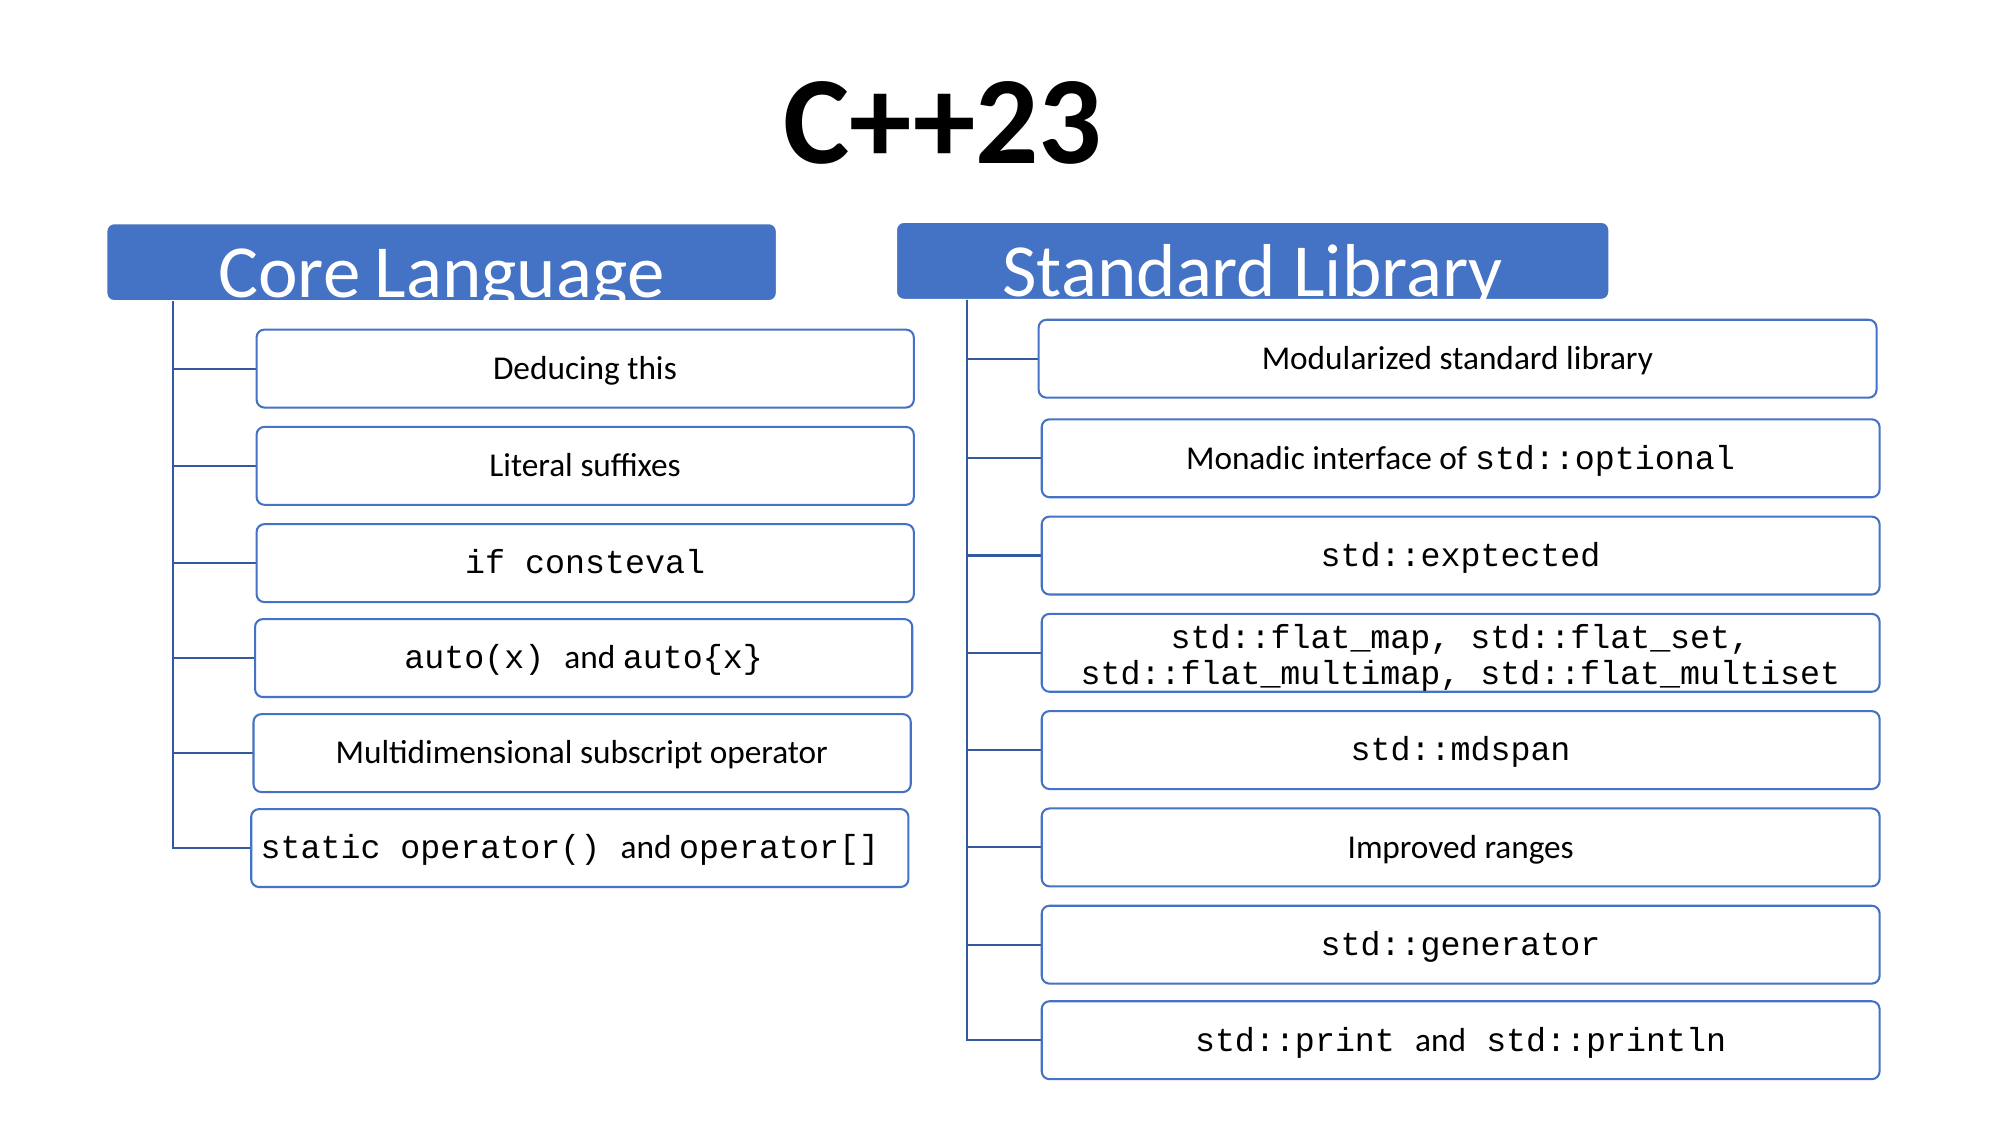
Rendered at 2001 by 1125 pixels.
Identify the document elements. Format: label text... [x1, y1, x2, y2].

text_box Modularized standard library [1038, 319, 1877, 398]
text_box if consteval [256, 524, 914, 603]
text_box std::generator [1041, 905, 1880, 984]
text_box auto(x) and auto{x} [255, 619, 913, 698]
text_box Core Language [106, 223, 777, 302]
text_box std::mdspan [1041, 711, 1880, 790]
text_box Deducing this [256, 329, 914, 408]
text_box std::print and std::println [1041, 1001, 1880, 1080]
text_box static operator() and operator[] [251, 809, 909, 888]
text_box Standard Library [896, 221, 1610, 300]
text_box C++23 [768, 31, 1390, 198]
text_box Improved ranges [1041, 808, 1880, 887]
text_box Literal suffixes [256, 426, 914, 505]
text_box Monadic interface of std::optional [1041, 419, 1880, 498]
text_box std::flat_map, std::flat_set, std::flat_multimap, std::flat_multiset [1041, 613, 1880, 692]
text_box Multidimensional subscript operator [253, 714, 911, 793]
text_box std::exptected [1041, 516, 1880, 595]
